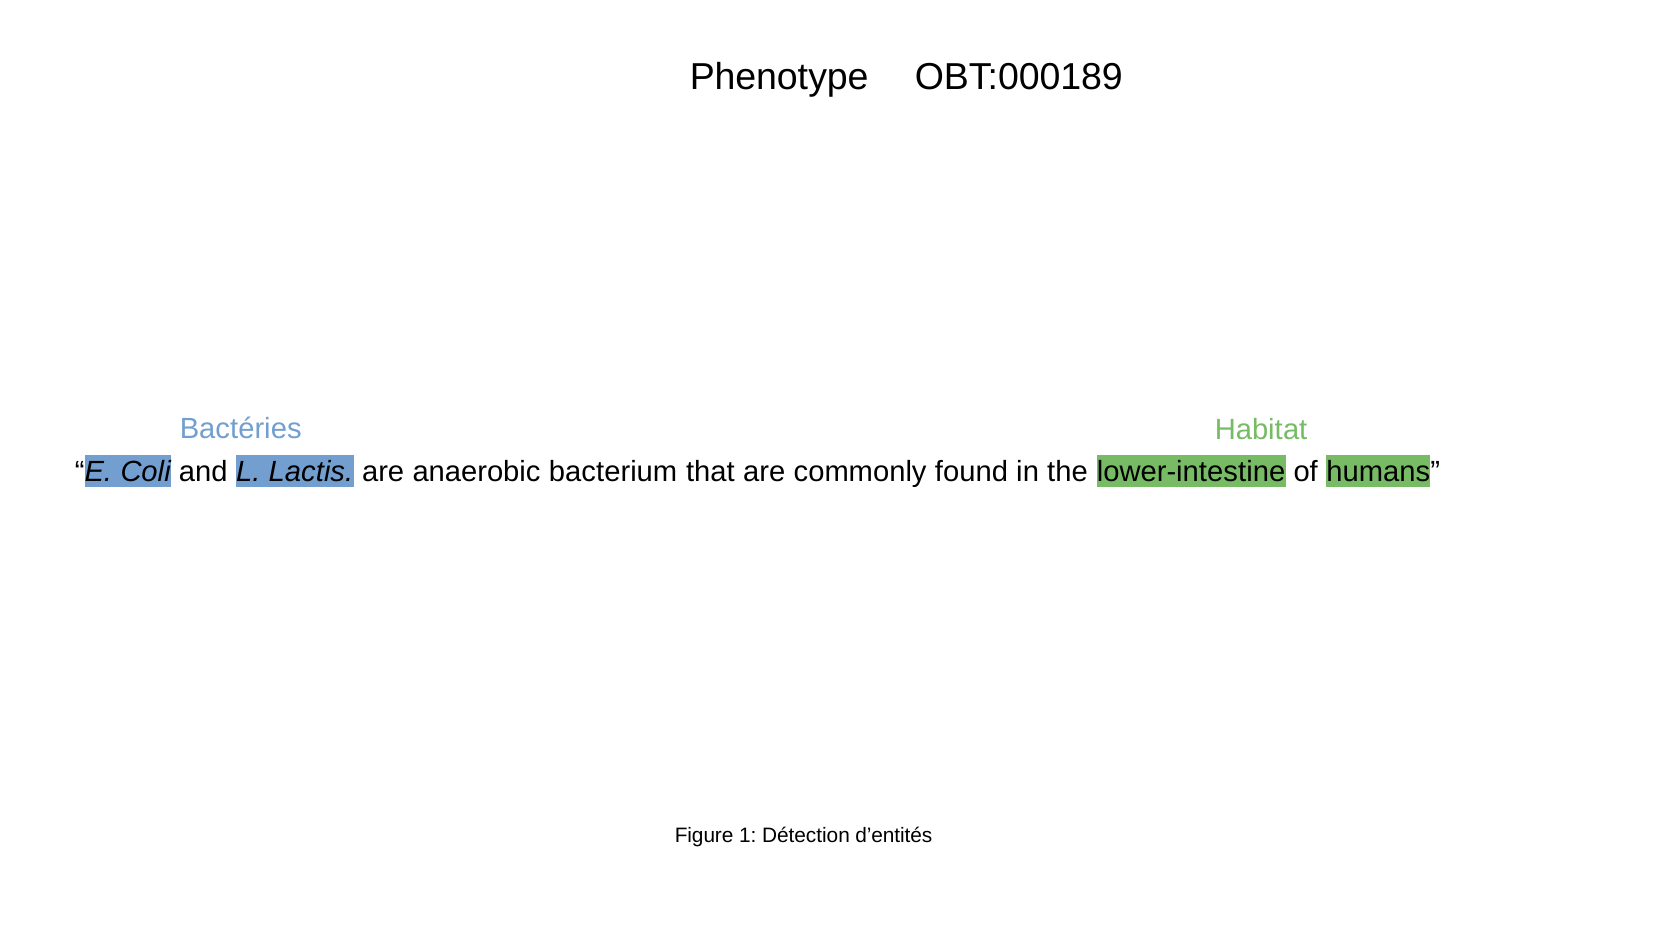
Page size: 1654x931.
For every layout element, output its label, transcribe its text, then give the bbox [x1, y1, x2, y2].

text_box Bactéries [165, 405, 526, 486]
text_box Habitat [1200, 405, 1382, 454]
text_box Figure 1: Détection d’entités [660, 816, 948, 856]
text_box “E. Coli and L. Lactis. are anaerobic bacterium that are commonly found in the lower-intestine of humans” [60, 447, 1456, 528]
text_box Phenotype OBT:000189 [675, 48, 1138, 106]
